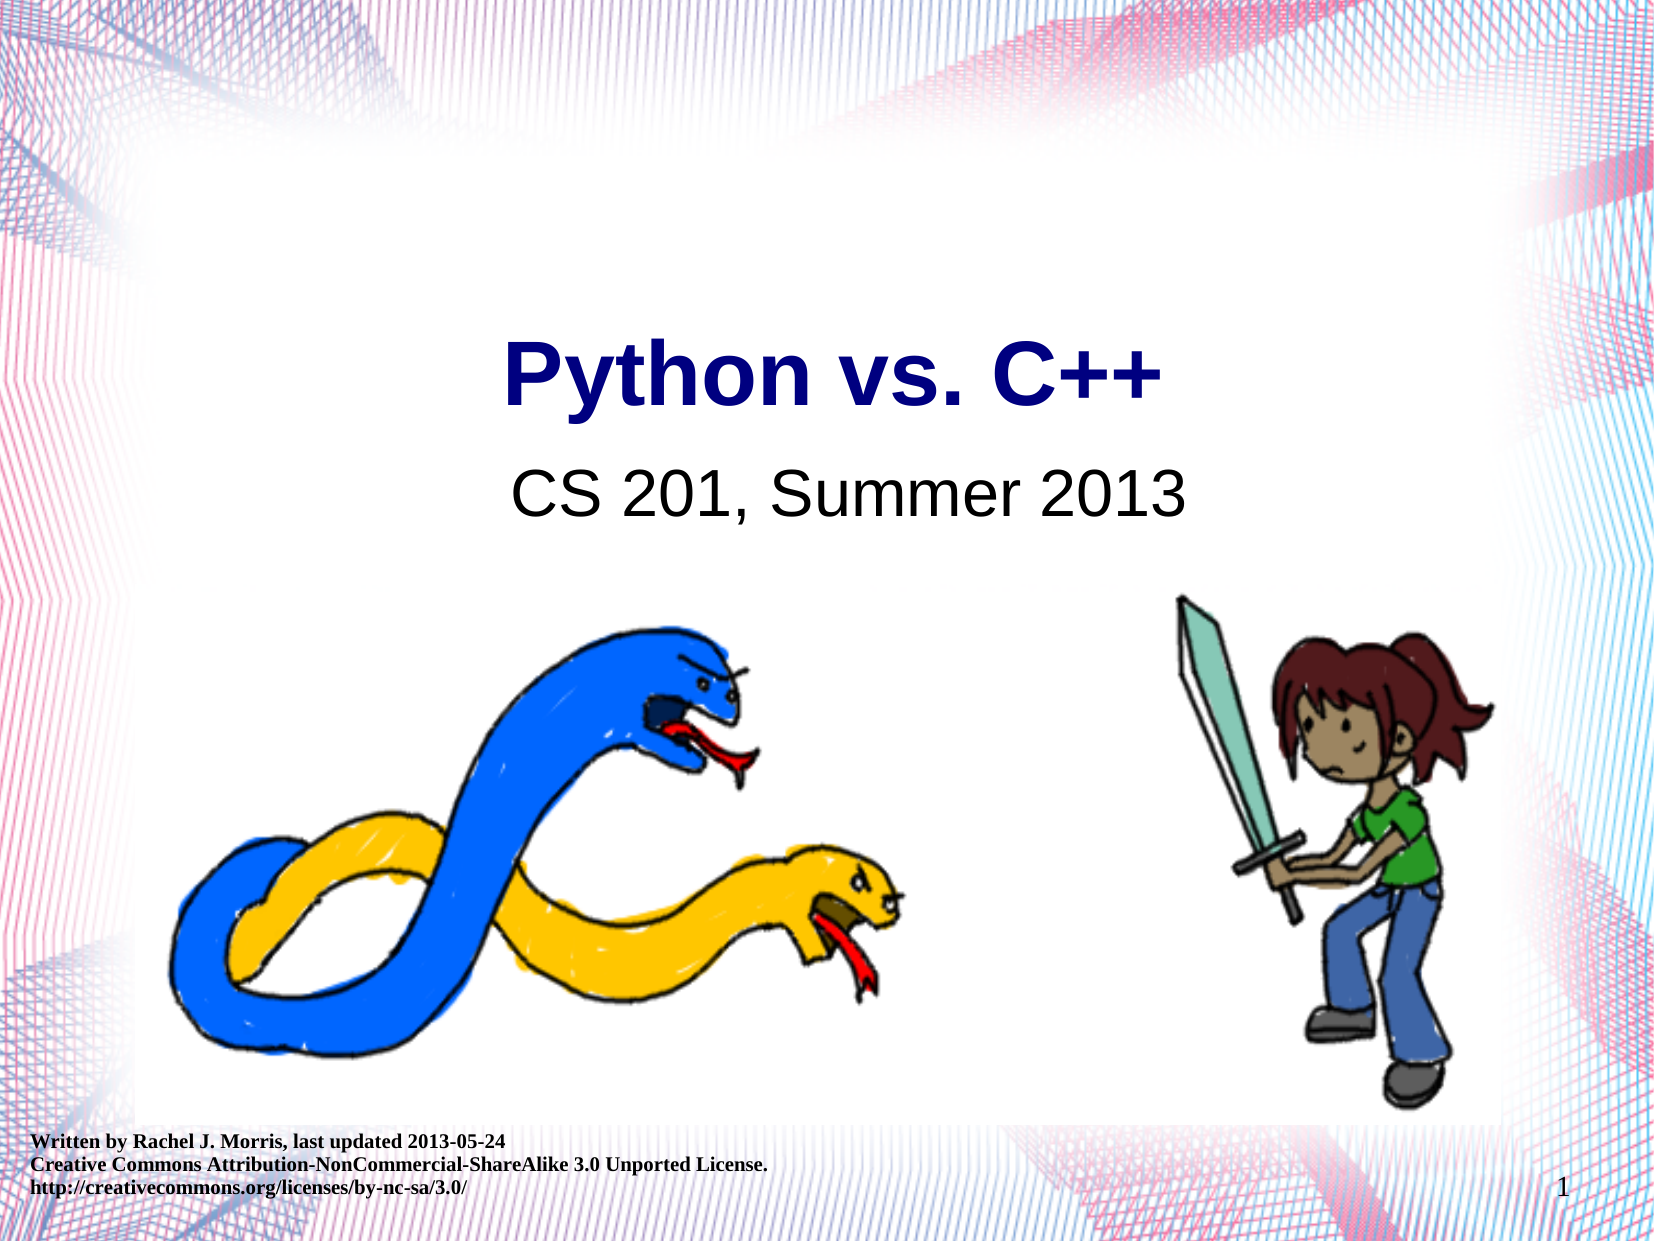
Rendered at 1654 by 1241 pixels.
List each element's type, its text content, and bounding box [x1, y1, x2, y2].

title Python vs. C++ [90, 270, 1579, 478]
text_box CS 201, Summer 2013 [123, 438, 1576, 548]
picture [0, 0, 1654, 1241]
